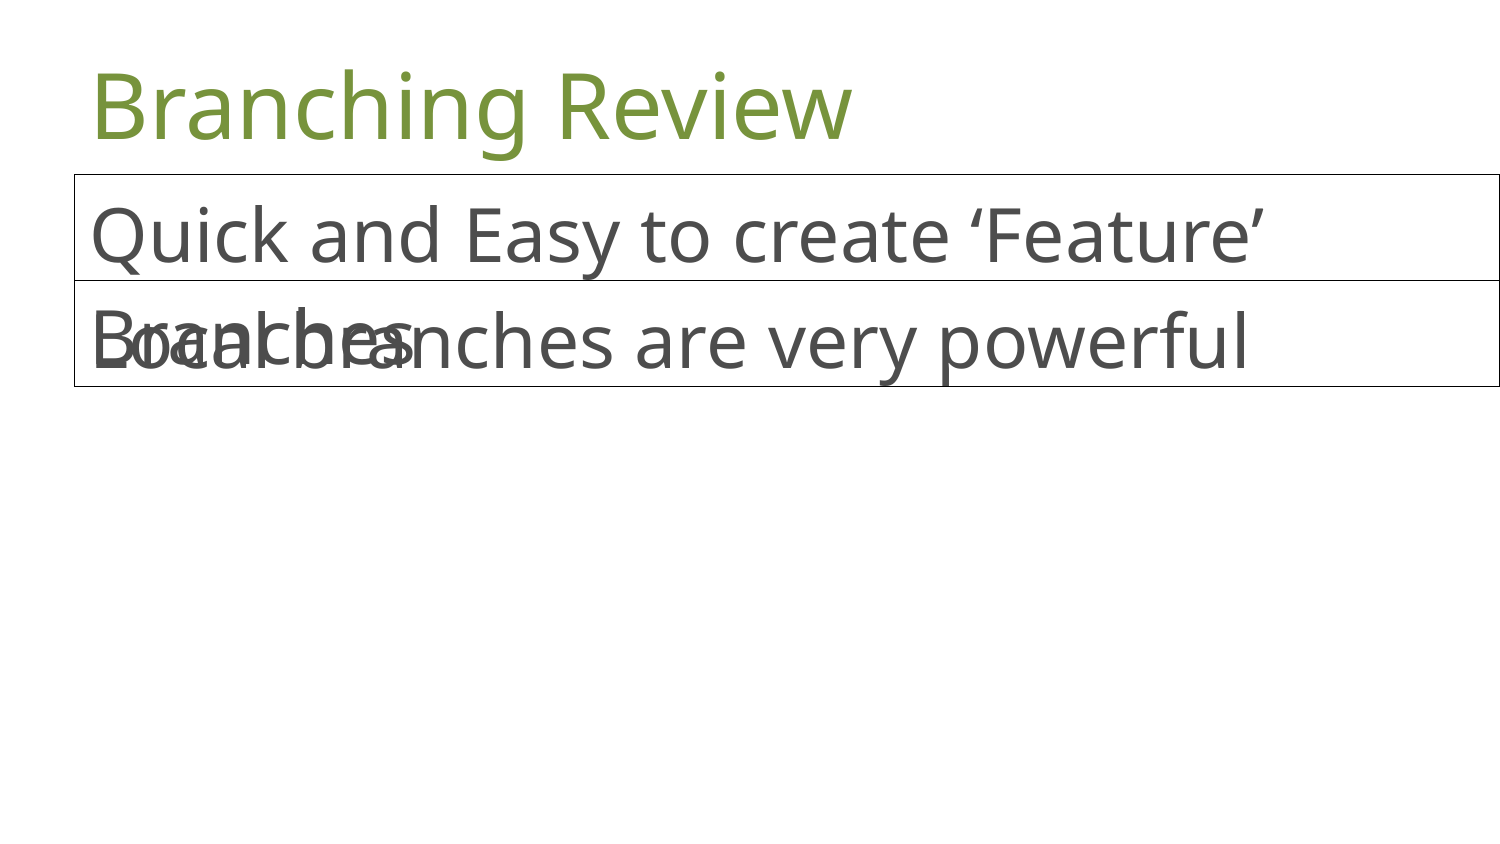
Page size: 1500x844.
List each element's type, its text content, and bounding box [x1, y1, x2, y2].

title Branching Review [75, 33, 1425, 174]
text_box Local branches are very powerful [74, 281, 1500, 387]
text_box Quick and Easy to create ‘Feature’ Branches [74, 174, 1500, 281]
